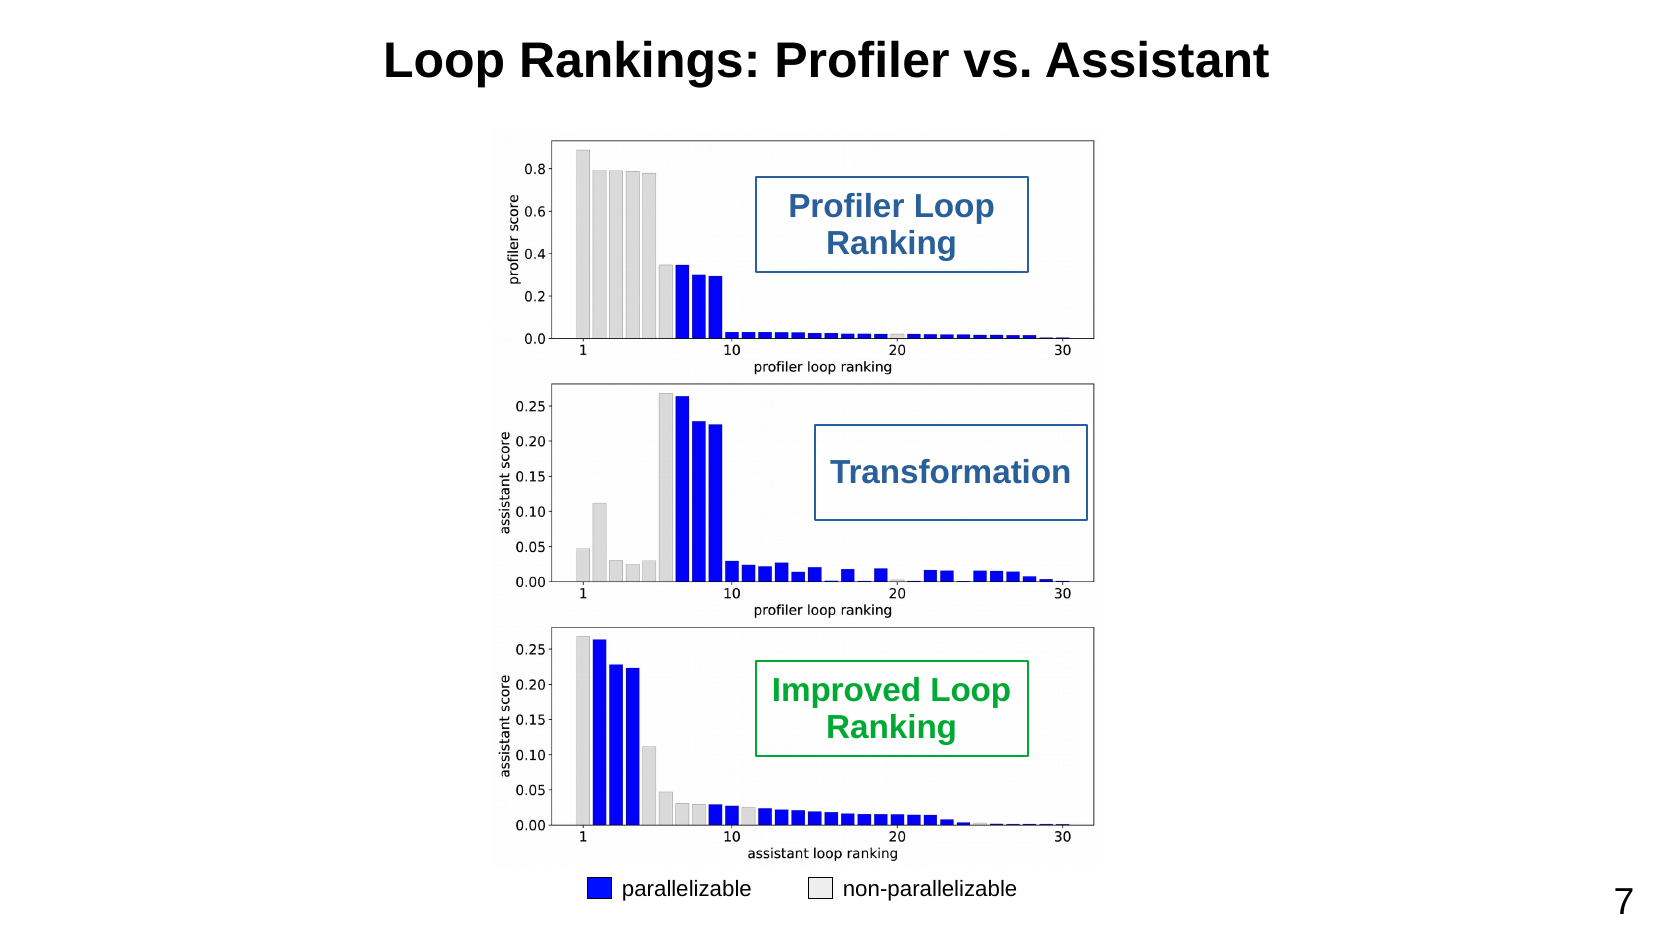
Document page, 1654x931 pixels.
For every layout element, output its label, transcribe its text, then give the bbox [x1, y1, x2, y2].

text_box 7 [1594, 873, 1654, 931]
text_box Transformation [814, 425, 1087, 520]
text_box Improved Loop Ranking [755, 661, 1028, 756]
picture [484, 129, 1099, 920]
text_box Loop Rankings: Profiler vs. Assistant [0, 2, 1654, 119]
text_box Profiler Loop Ranking [755, 177, 1028, 272]
